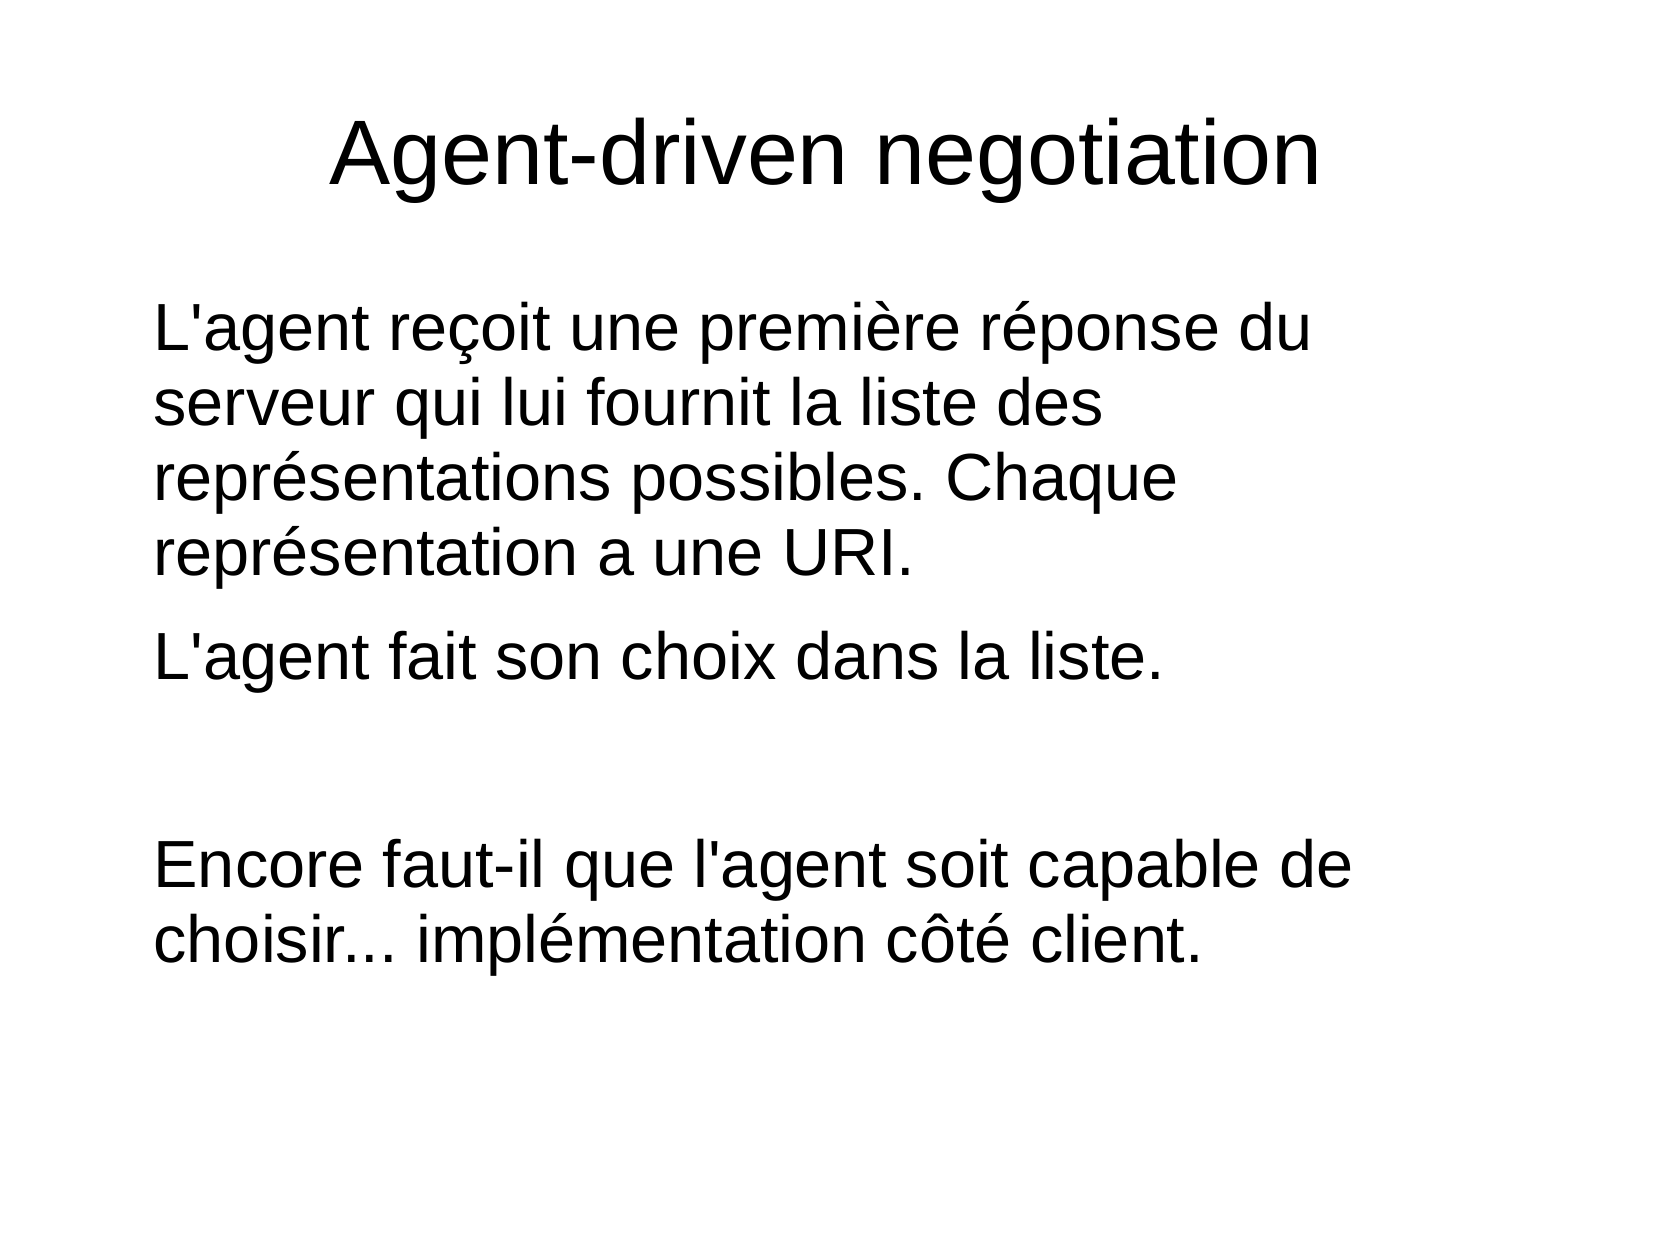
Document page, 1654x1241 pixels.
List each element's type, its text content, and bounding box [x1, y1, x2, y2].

title Agent-driven negotiation [82, 49, 1571, 257]
list L'agent reçoit une première réponse du serveur qui lui fournit la liste des représentations possibles. Chaque représentation a une URI. L'agent fait son choix dans la liste. Encore faut-il que l'agent soit capable de choisir... implémentation côté client. [82, 290, 1538, 1010]
